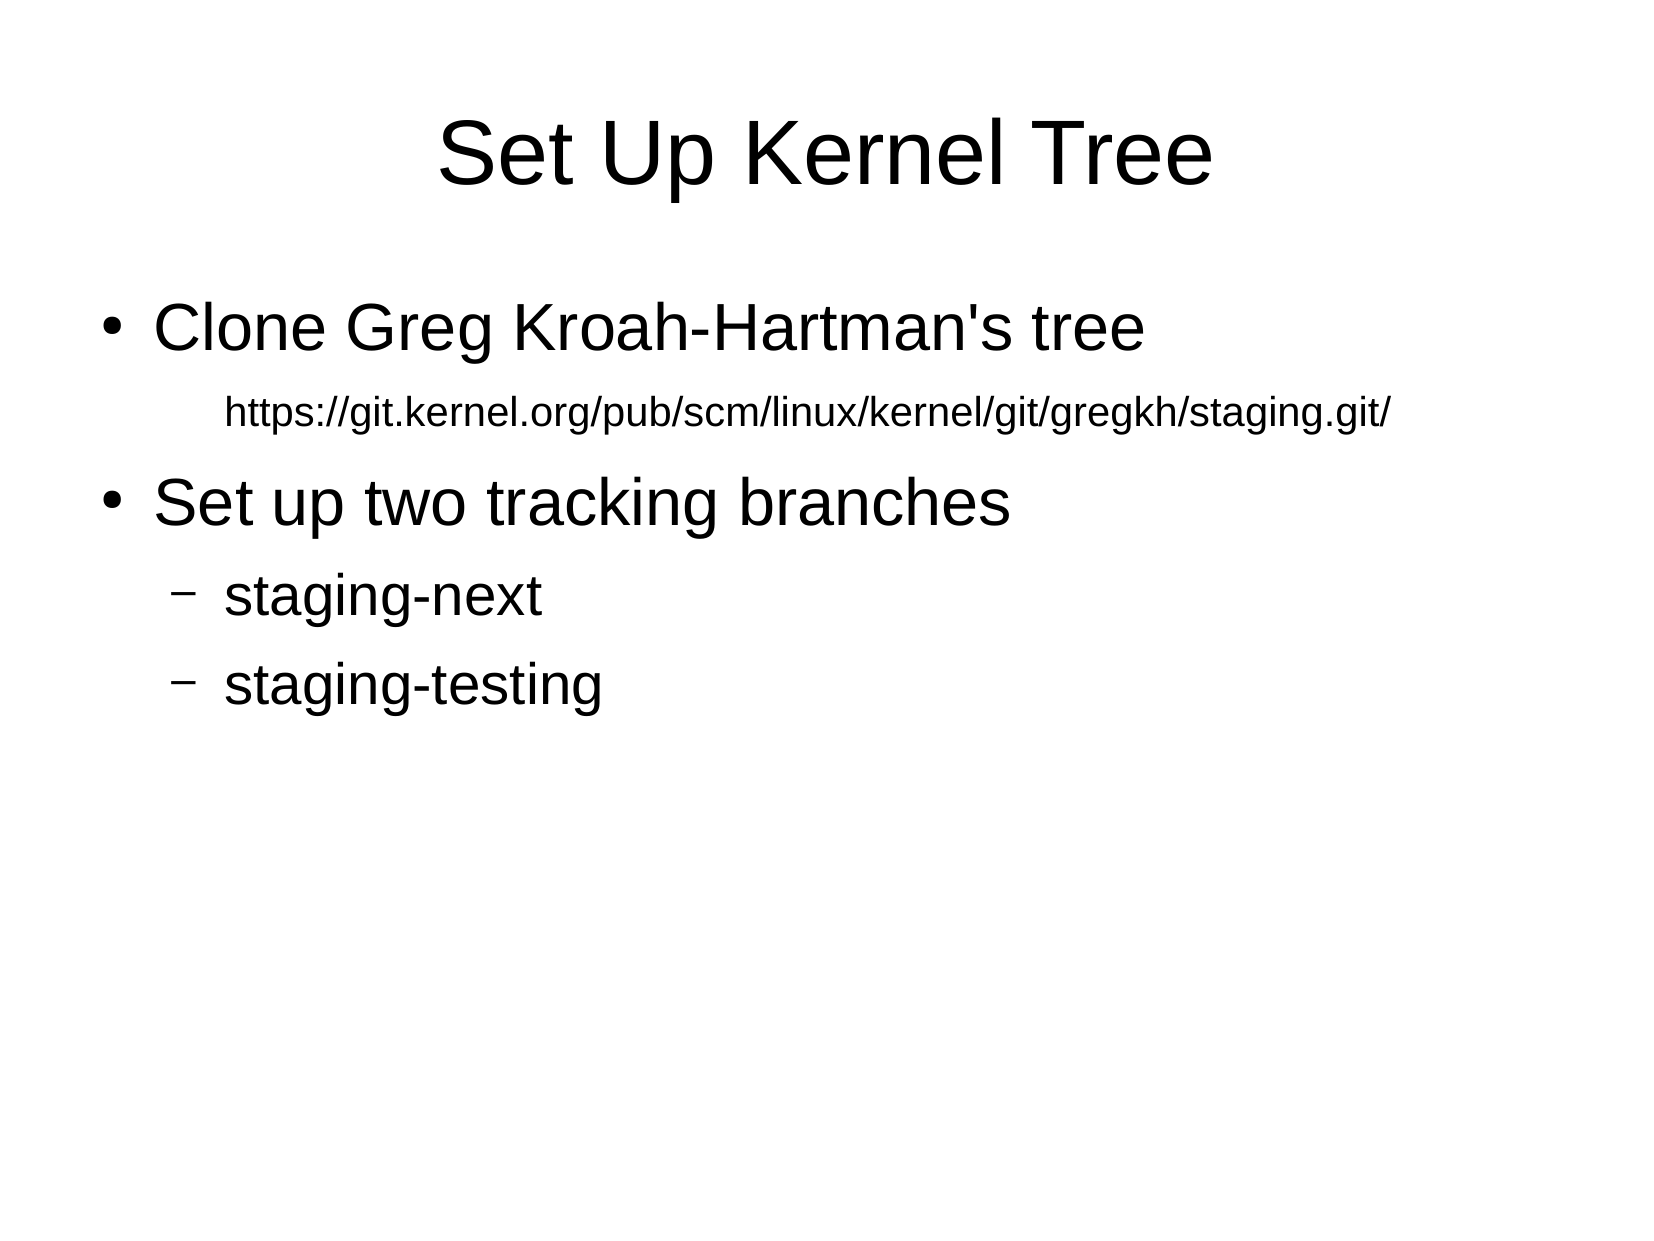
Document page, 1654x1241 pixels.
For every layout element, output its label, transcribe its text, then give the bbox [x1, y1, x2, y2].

title Set Up Kernel Tree [82, 49, 1571, 257]
list Clone Greg Kroah-Hartman's tree https://git.kernel.org/pub/scm/linux/kernel/git/gregkh/staging.git/ Set up two tracking branches staging-next staging-testing [82, 290, 1571, 1010]
